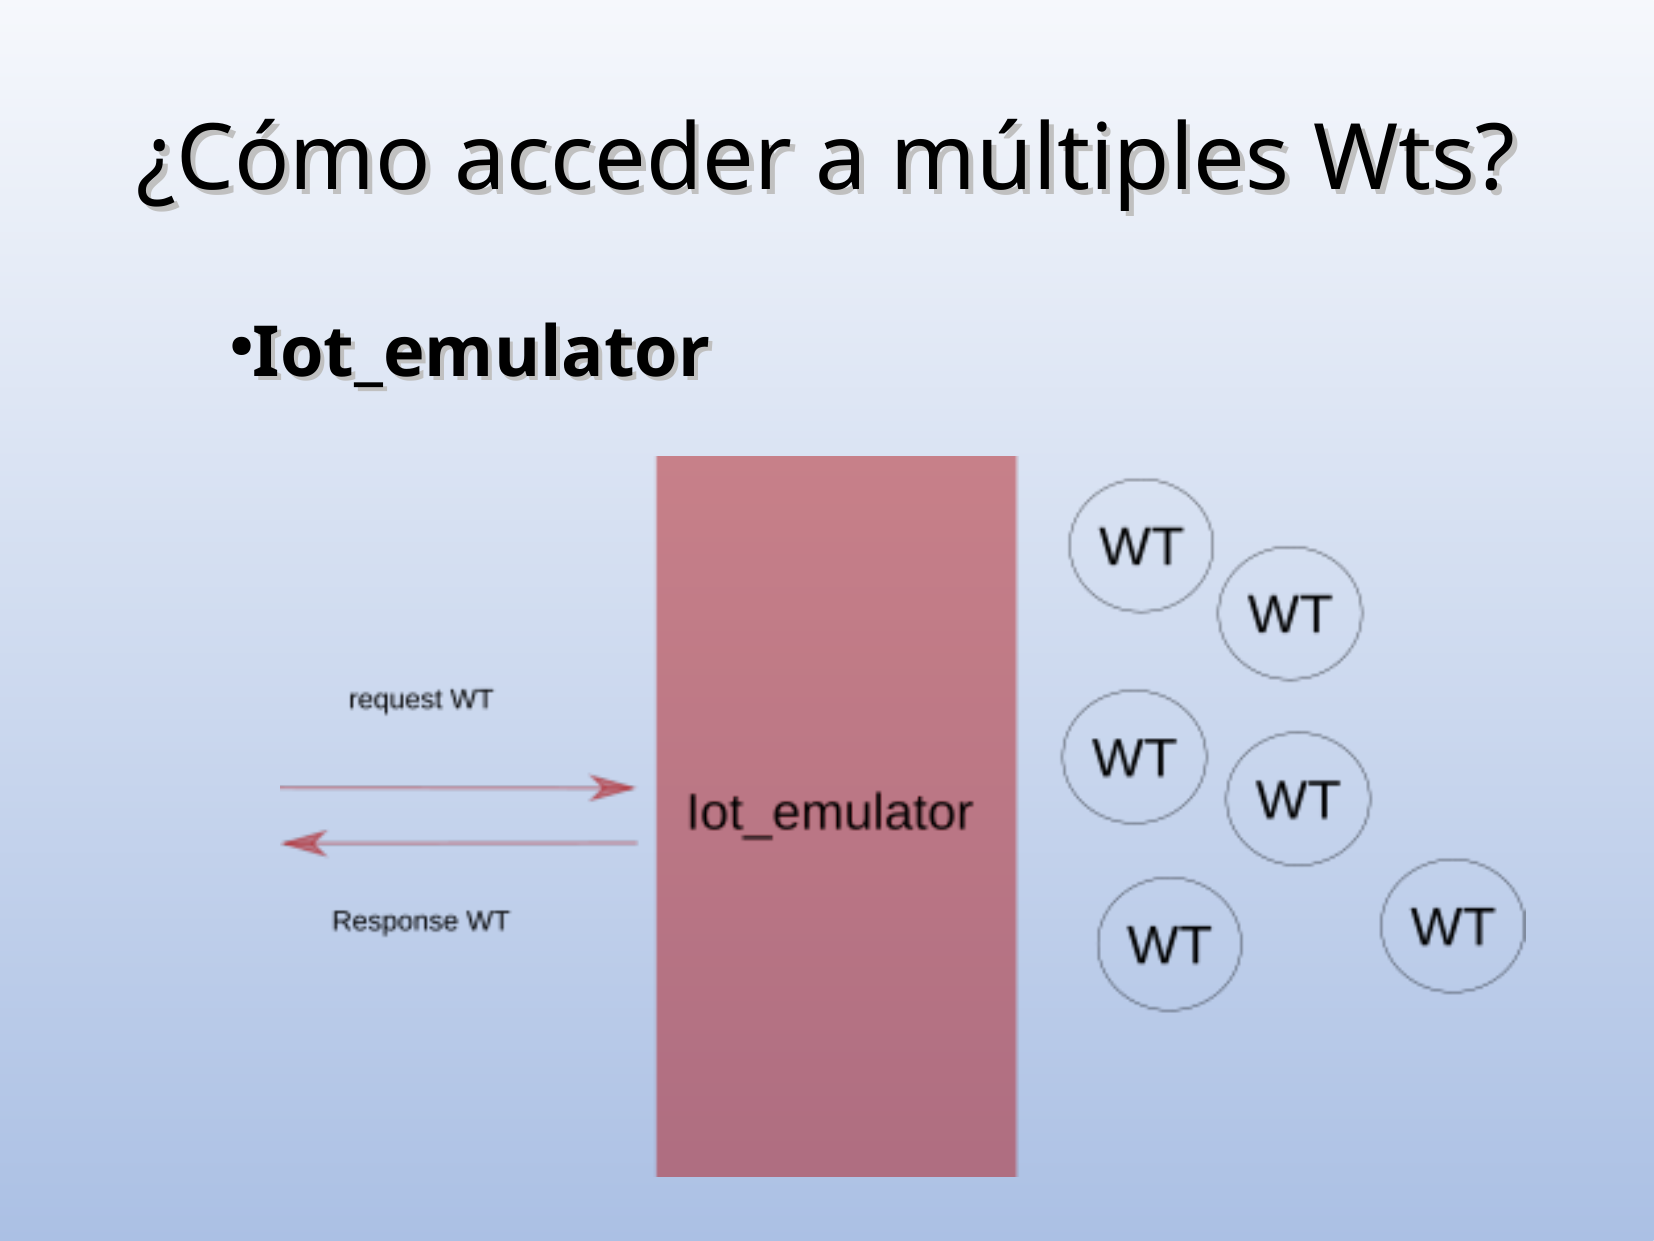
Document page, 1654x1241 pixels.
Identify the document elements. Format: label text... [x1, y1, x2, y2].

list Iot_emulator [229, 305, 1654, 391]
title ¿Cómo acceder a múltiples Wts? [82, 97, 1571, 209]
picture [280, 456, 1526, 1177]
